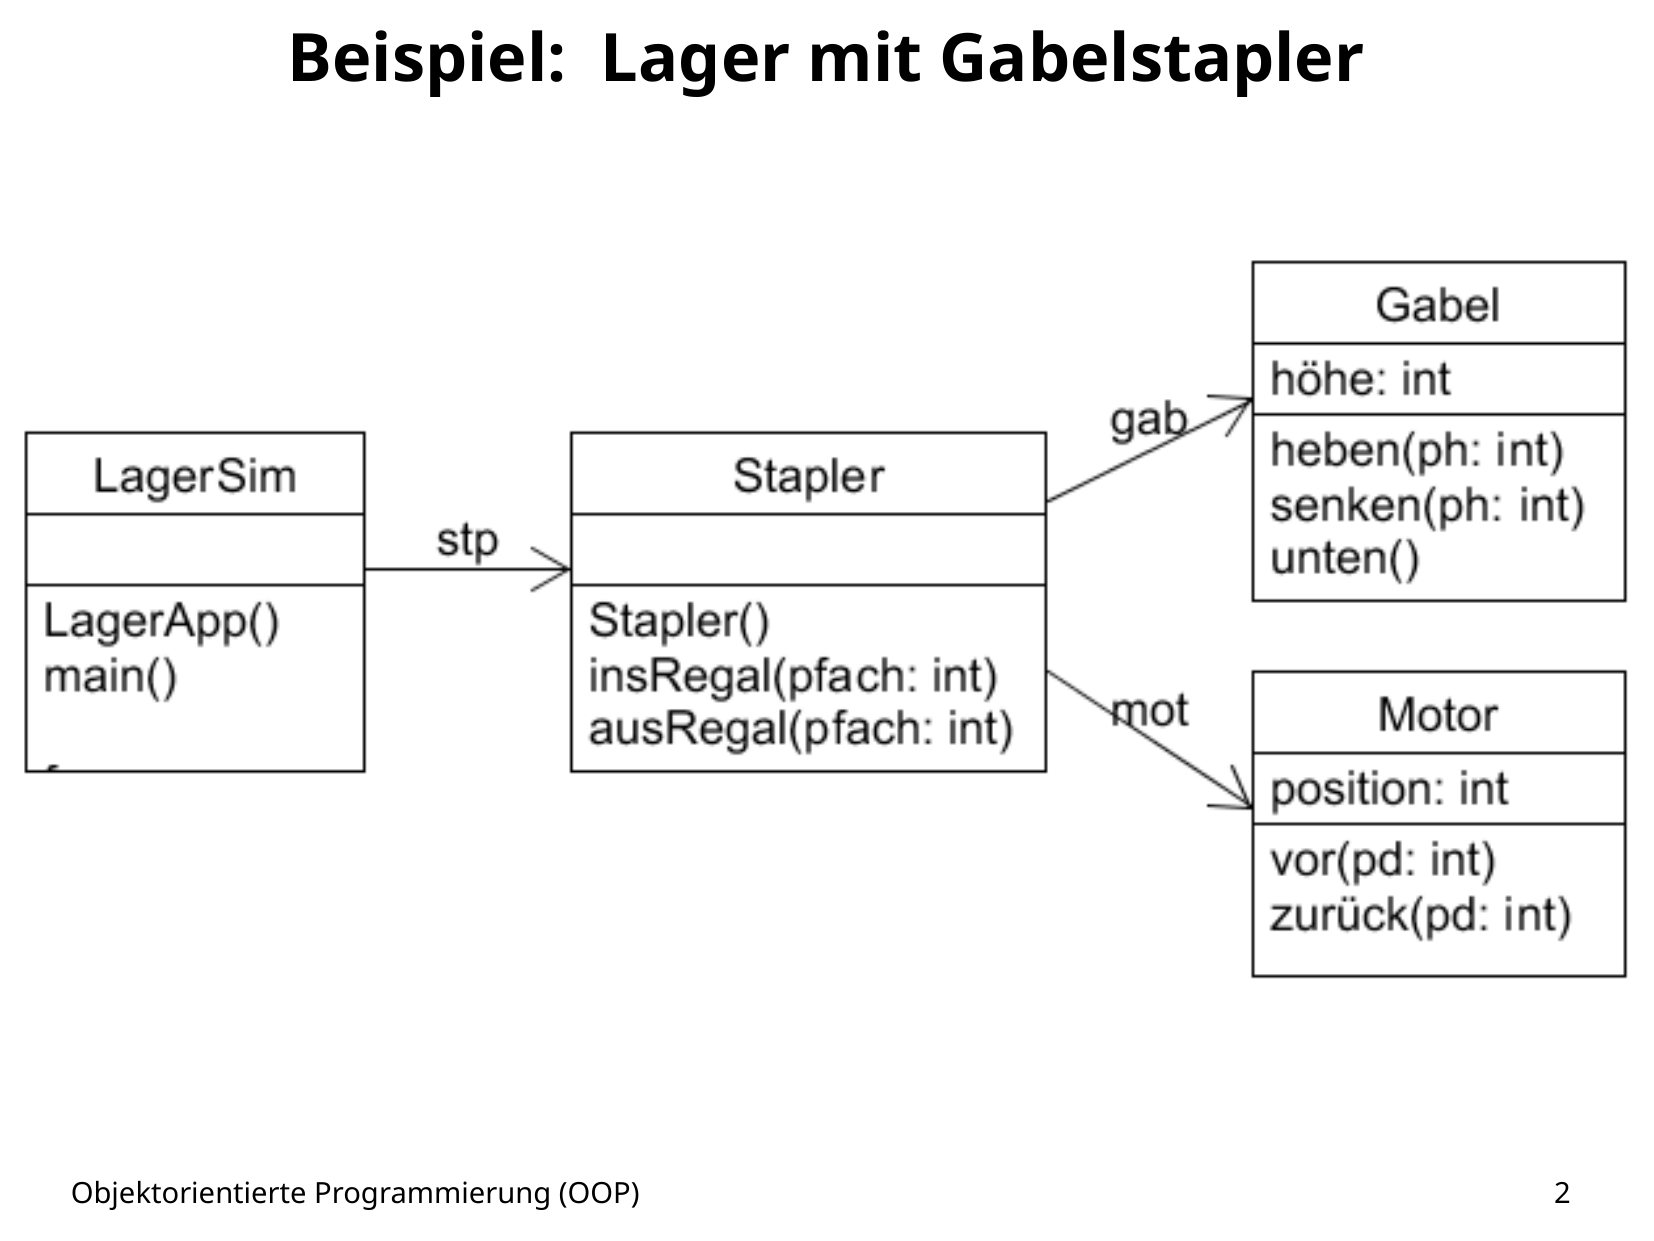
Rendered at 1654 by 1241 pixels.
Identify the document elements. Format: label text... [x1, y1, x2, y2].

picture [23, 259, 1630, 981]
title Beispiel: Lager mit Gabelstapler [0, 5, 1654, 107]
